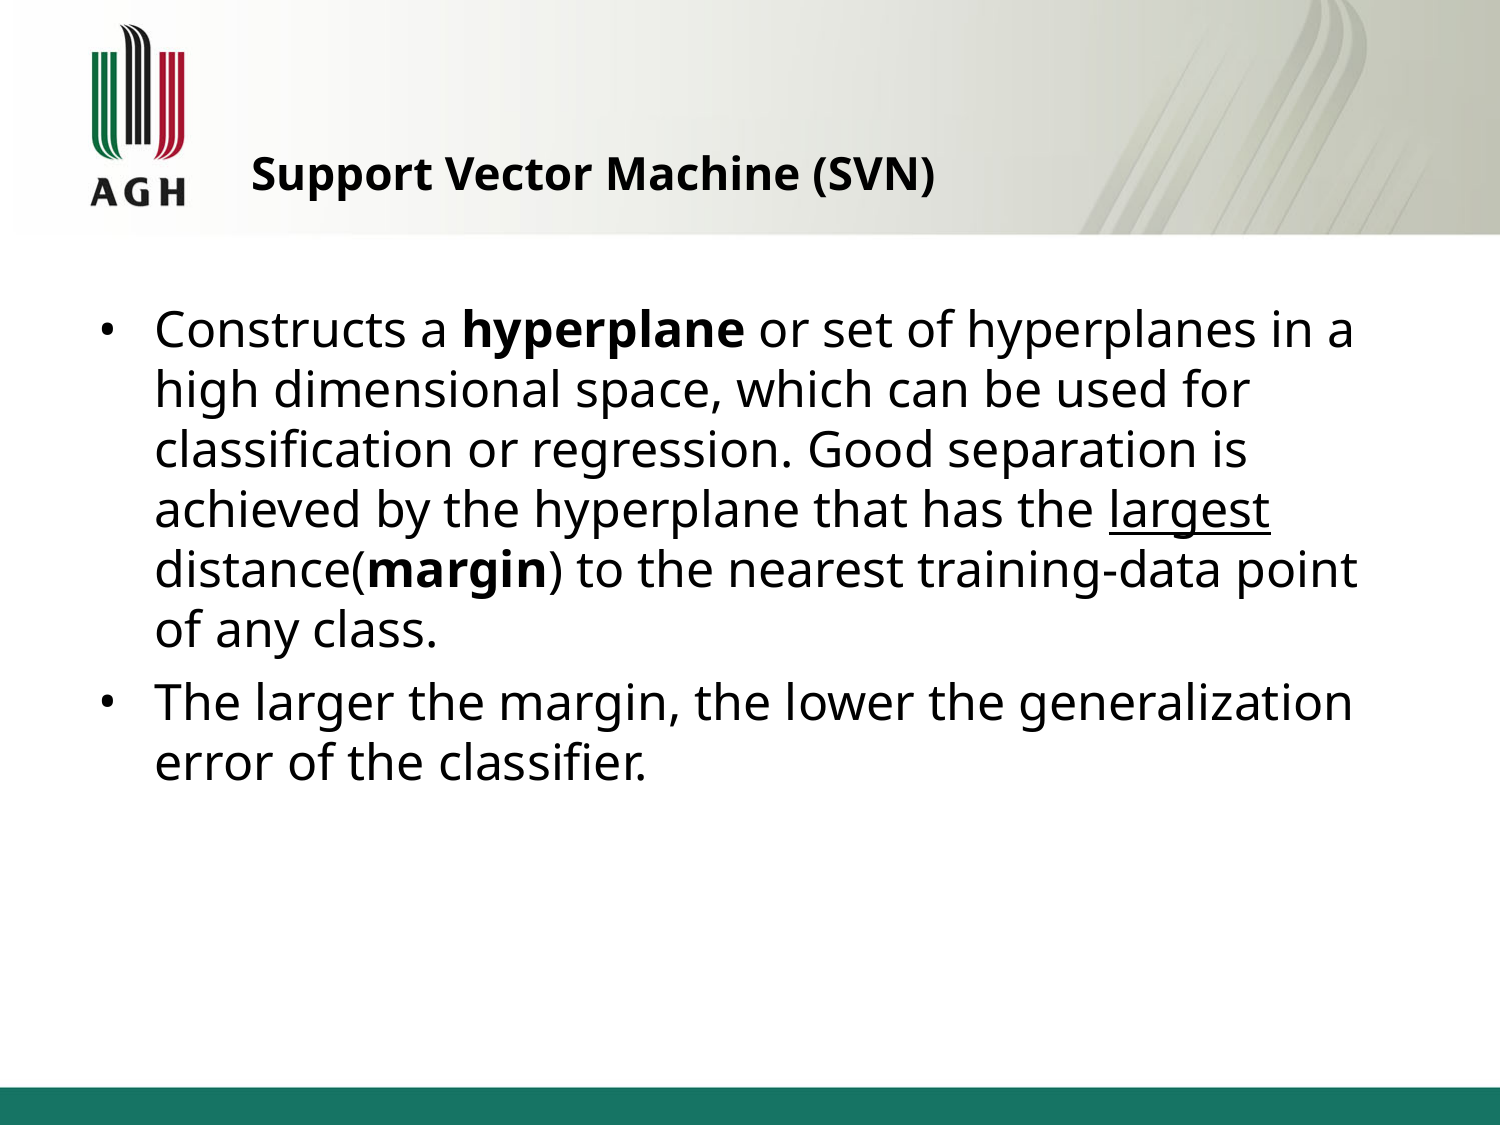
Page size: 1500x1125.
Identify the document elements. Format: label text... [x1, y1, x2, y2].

picture [0, 0, 1500, 1125]
text_box Constructs a hyperplane or set of hyperplanes in a high dimensional space, which can be used for classification or regression. Good separation is achieved by the hyperplane that has the largest distance(margin) to the nearest training-data point of any class. The larger the margin, the lower the generalization error of the classifier. [83, 290, 1406, 1010]
text_box Support Vector Machine (SVN) [236, 136, 1500, 208]
